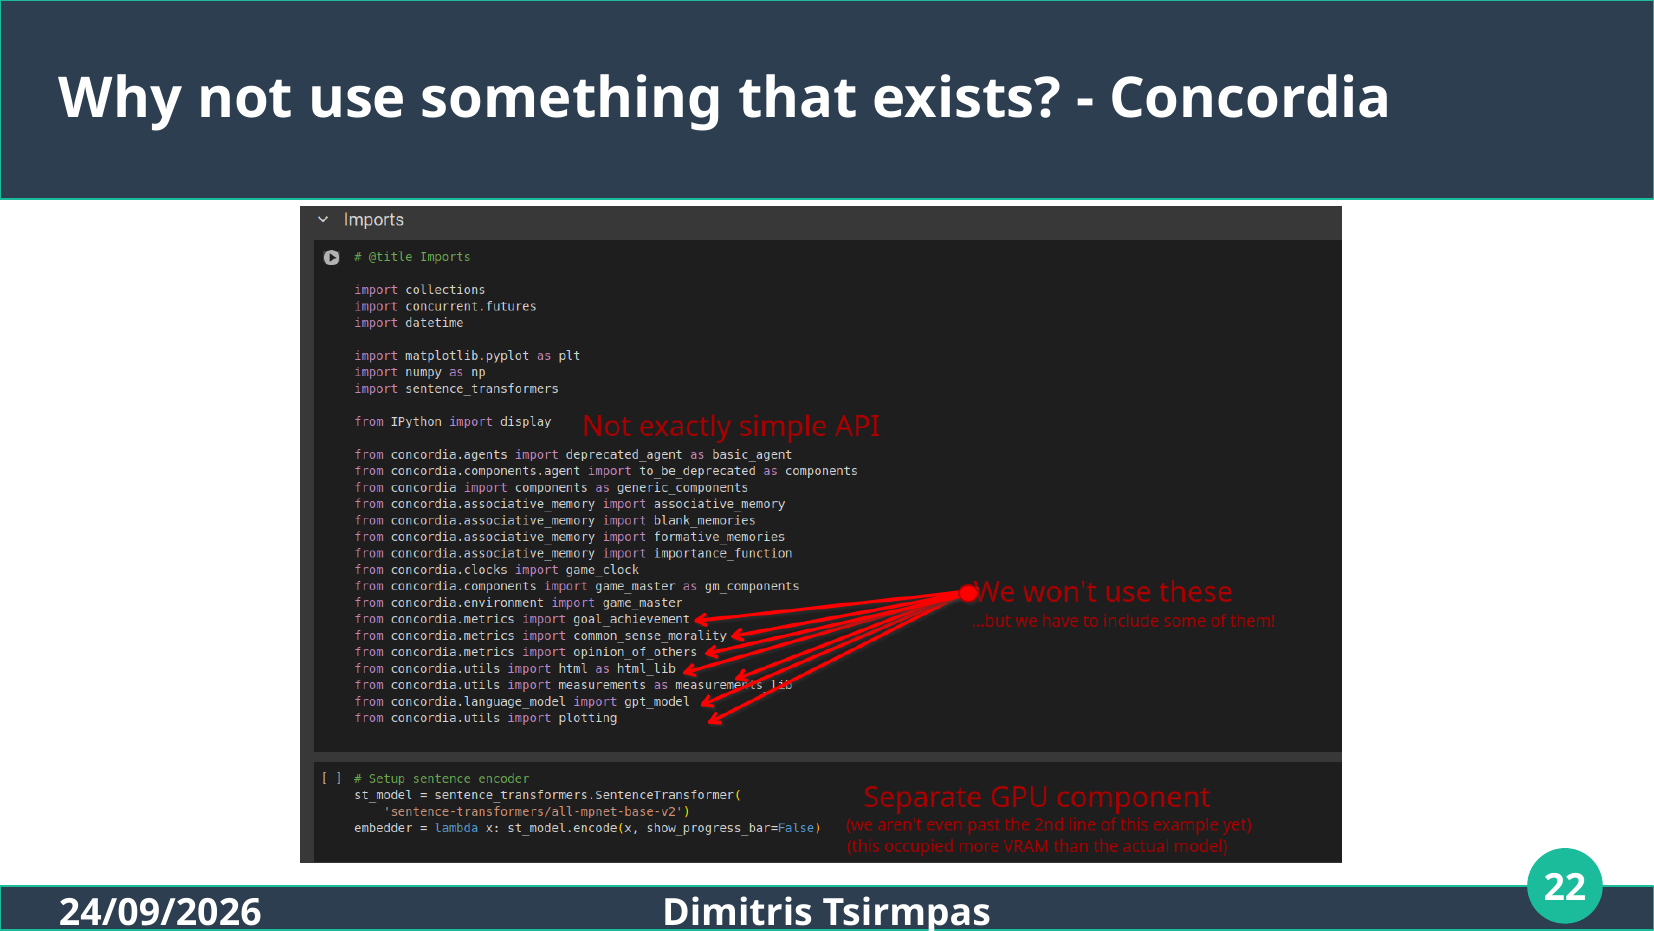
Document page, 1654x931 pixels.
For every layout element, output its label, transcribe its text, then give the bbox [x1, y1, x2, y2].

picture [300, 206, 1342, 863]
title Why not use something that exists? - Concordia [59, 37, 1595, 155]
